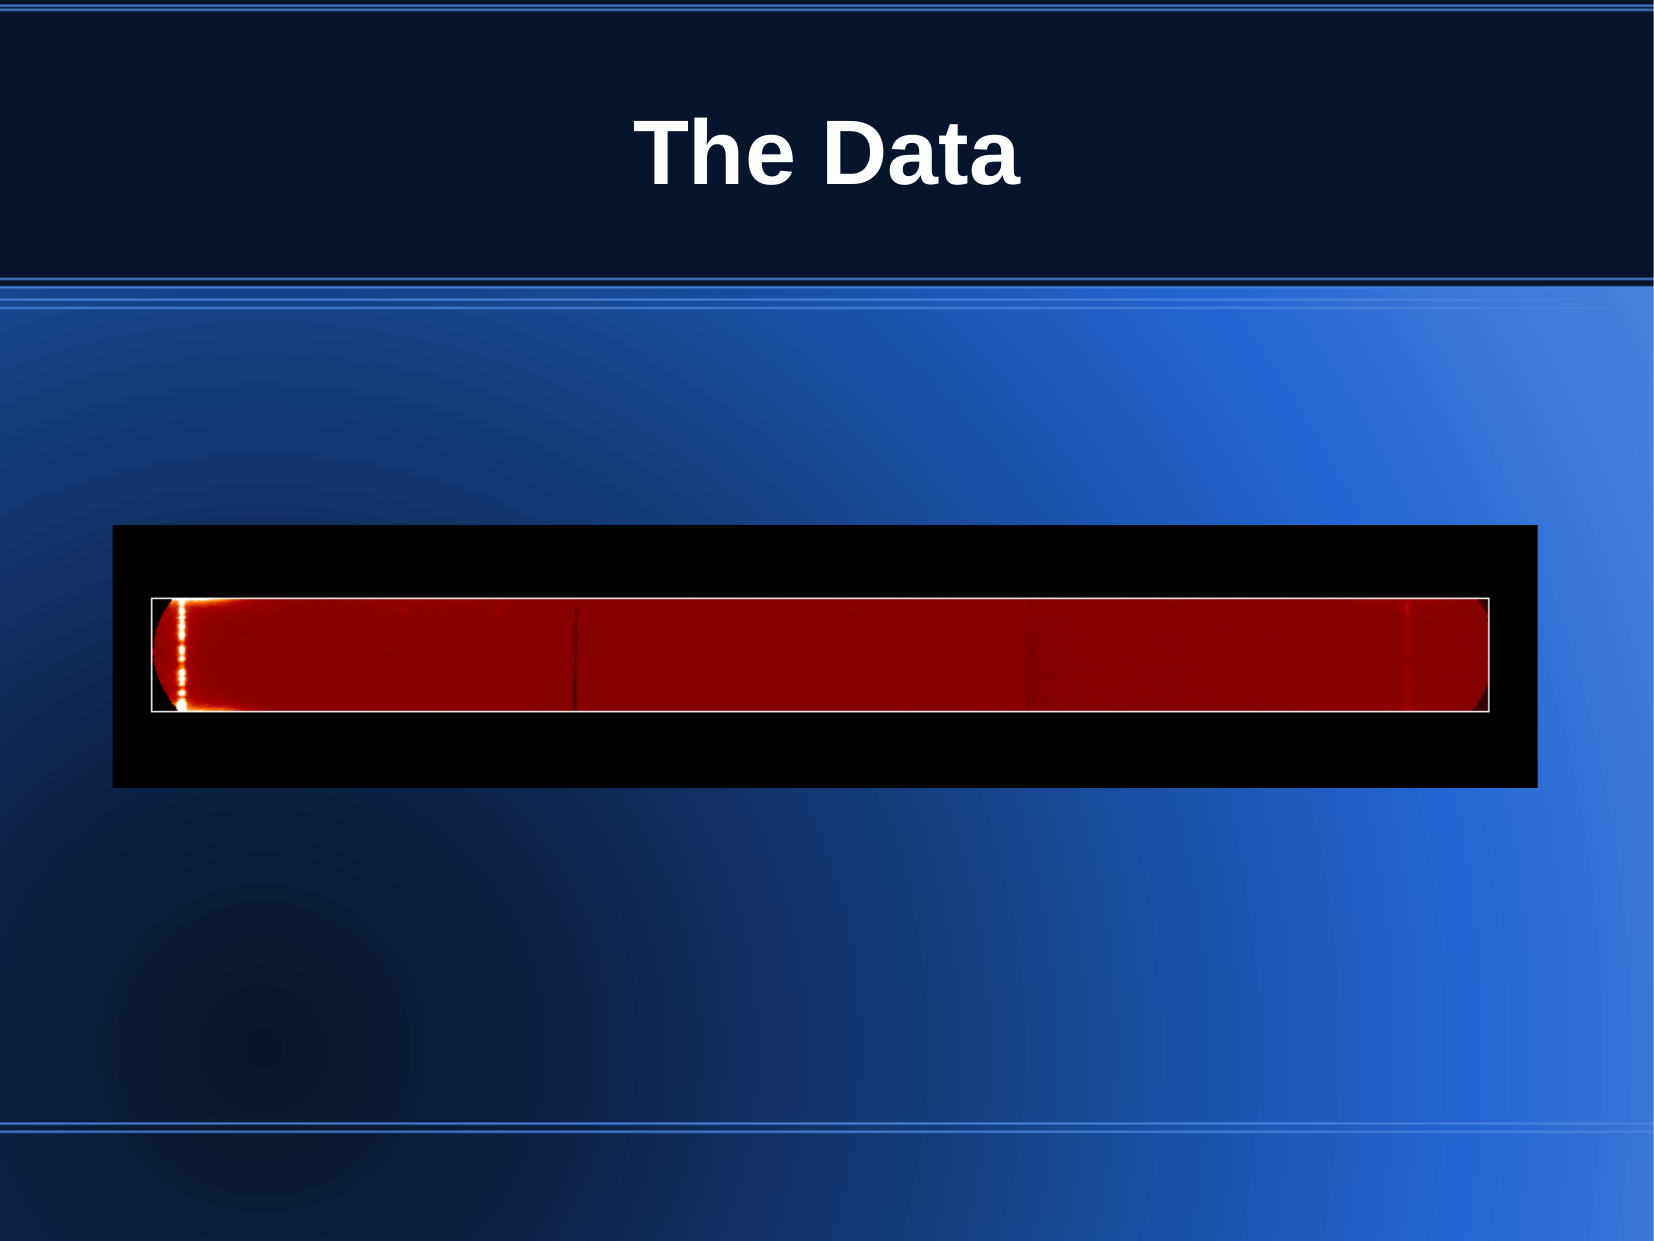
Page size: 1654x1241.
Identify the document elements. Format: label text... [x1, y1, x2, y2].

picture [0, 0, 1654, 1241]
title The Data [82, 56, 1571, 250]
